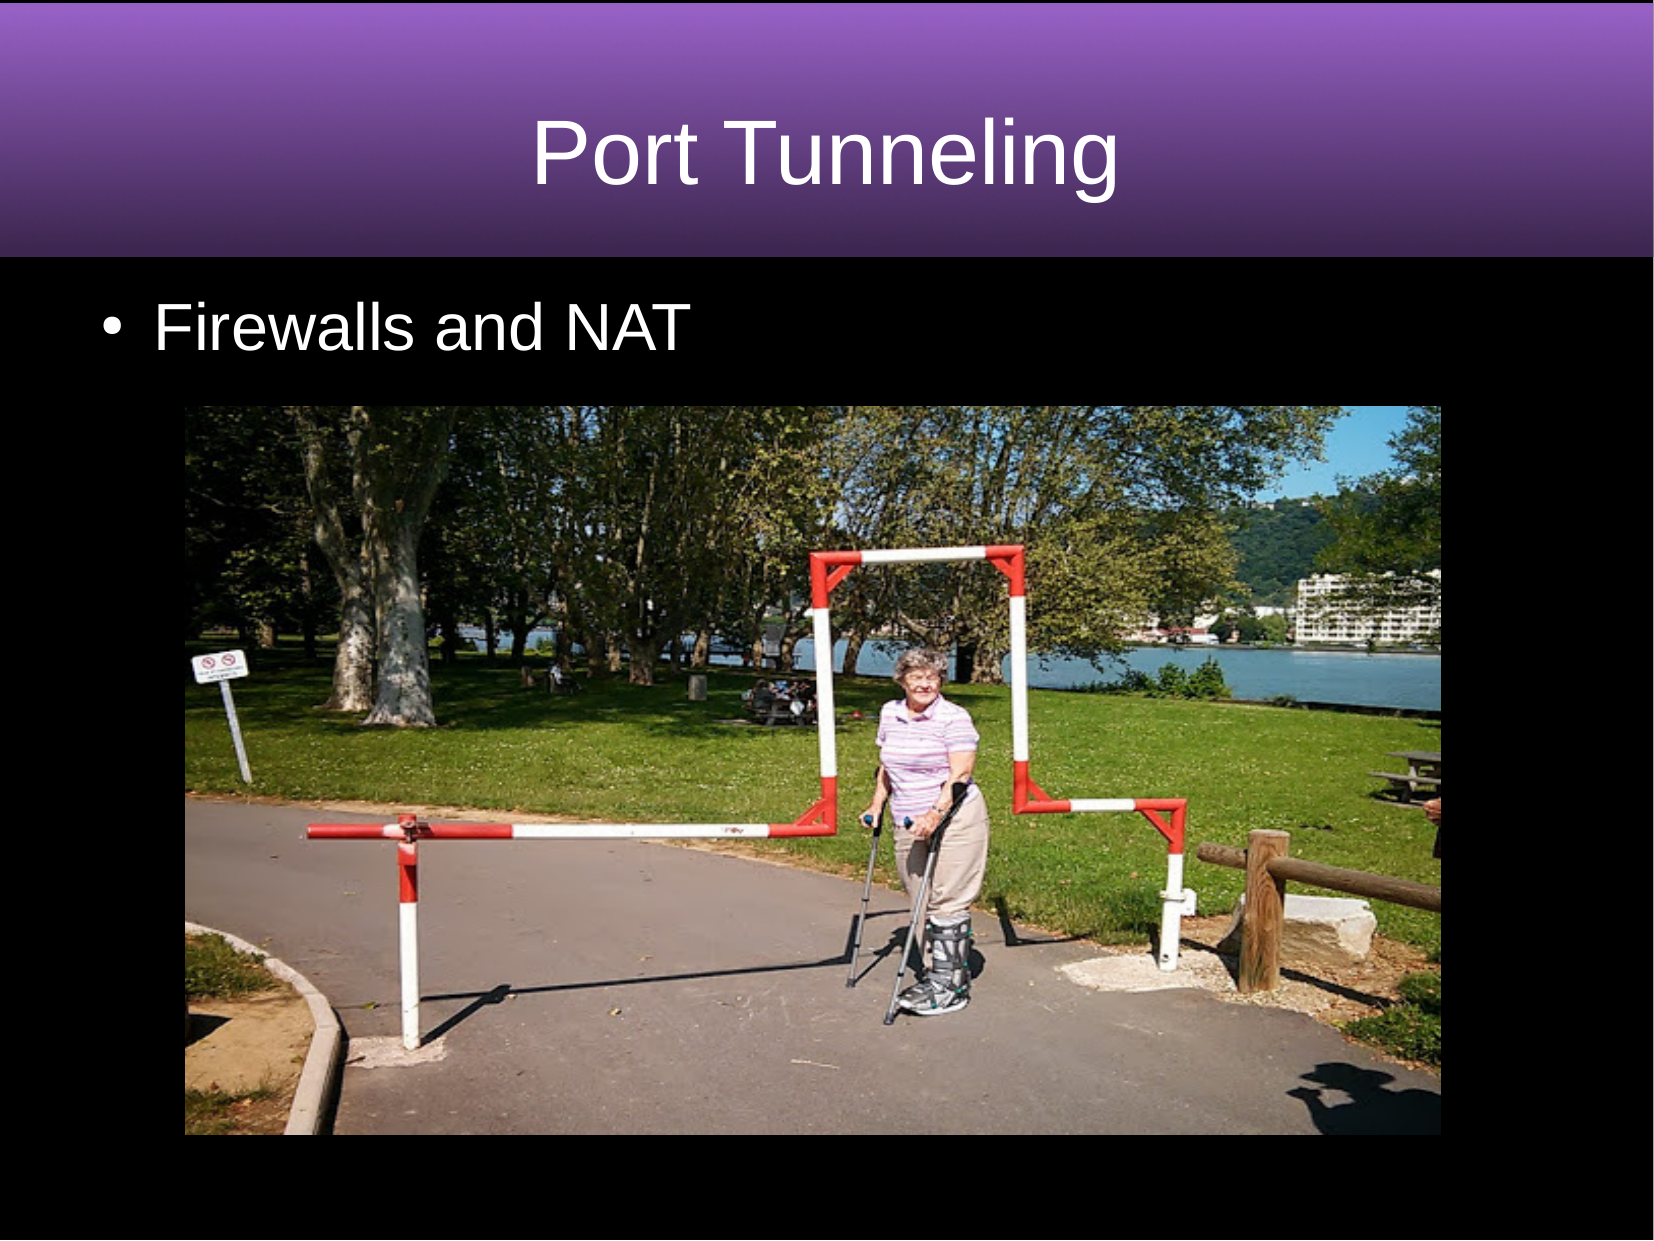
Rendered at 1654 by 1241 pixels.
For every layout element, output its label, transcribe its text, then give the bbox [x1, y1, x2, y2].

list Firewalls and NAT [82, 290, 1571, 1130]
picture [185, 406, 1441, 1135]
picture [0, 3, 1654, 257]
title Port Tunneling [82, 49, 1571, 257]
